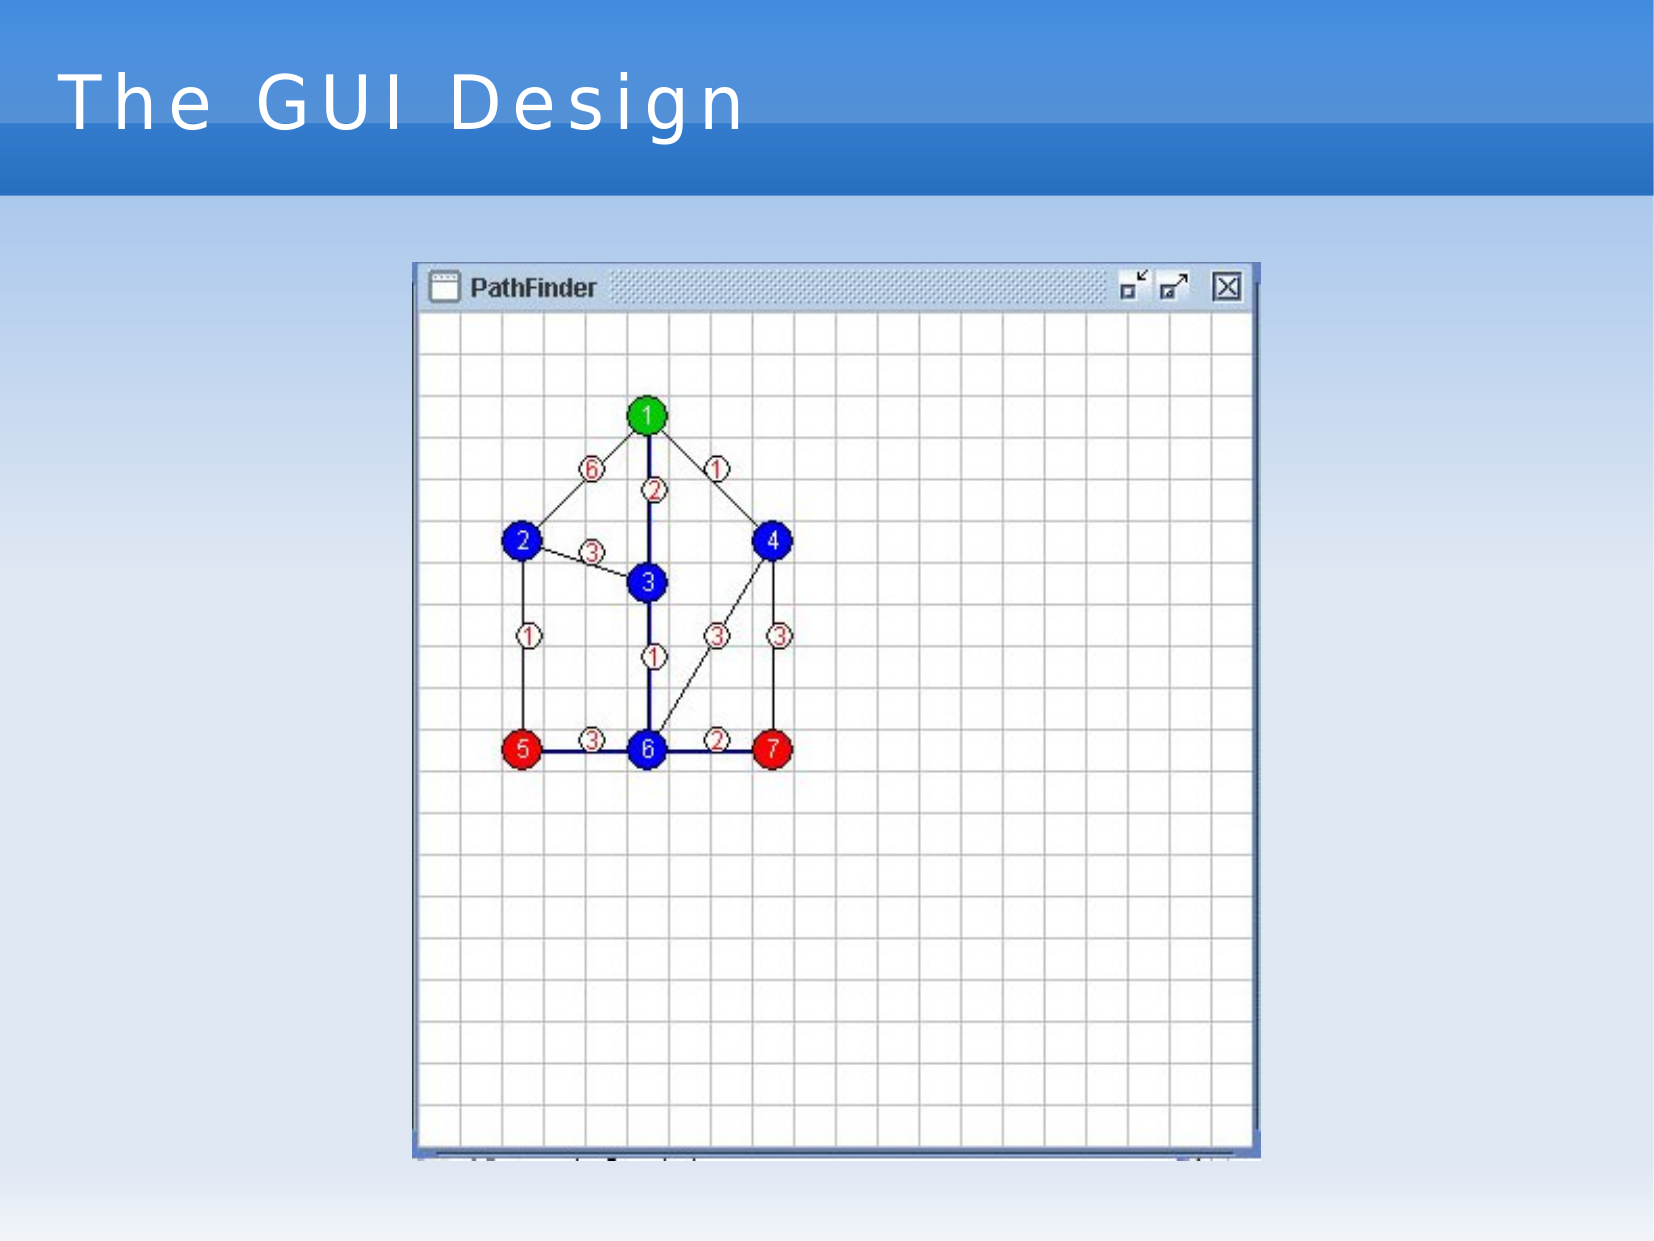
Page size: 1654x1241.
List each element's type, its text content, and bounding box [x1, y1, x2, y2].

title The GUI Design [59, 29, 1270, 178]
picture [0, 0, 1654, 1241]
